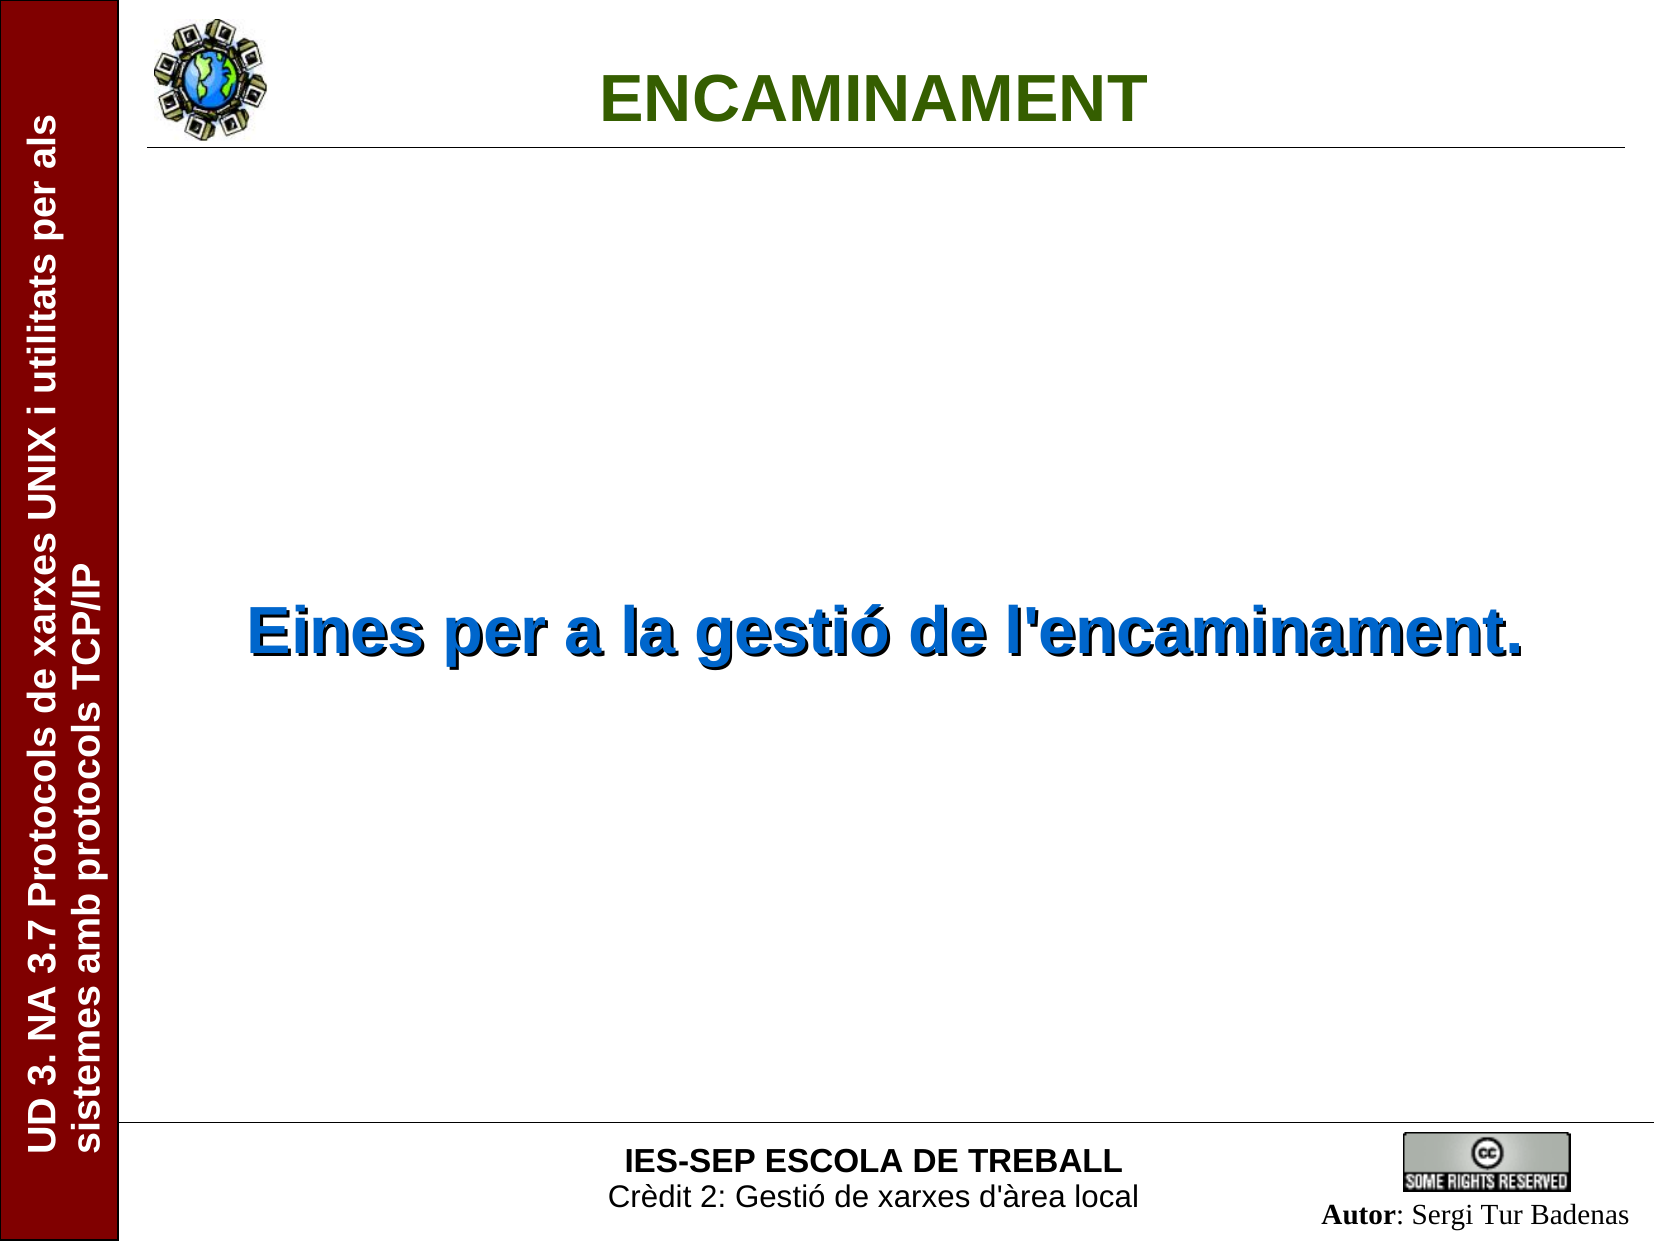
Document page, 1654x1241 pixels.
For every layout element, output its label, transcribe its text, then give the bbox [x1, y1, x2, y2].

picture [154, 19, 268, 49]
picture [1403, 1132, 1571, 1192]
title ENCAMINAMENT [129, 49, 1619, 148]
subtitle Eines per a la gestió de l'encaminament. [141, 242, 1630, 1093]
